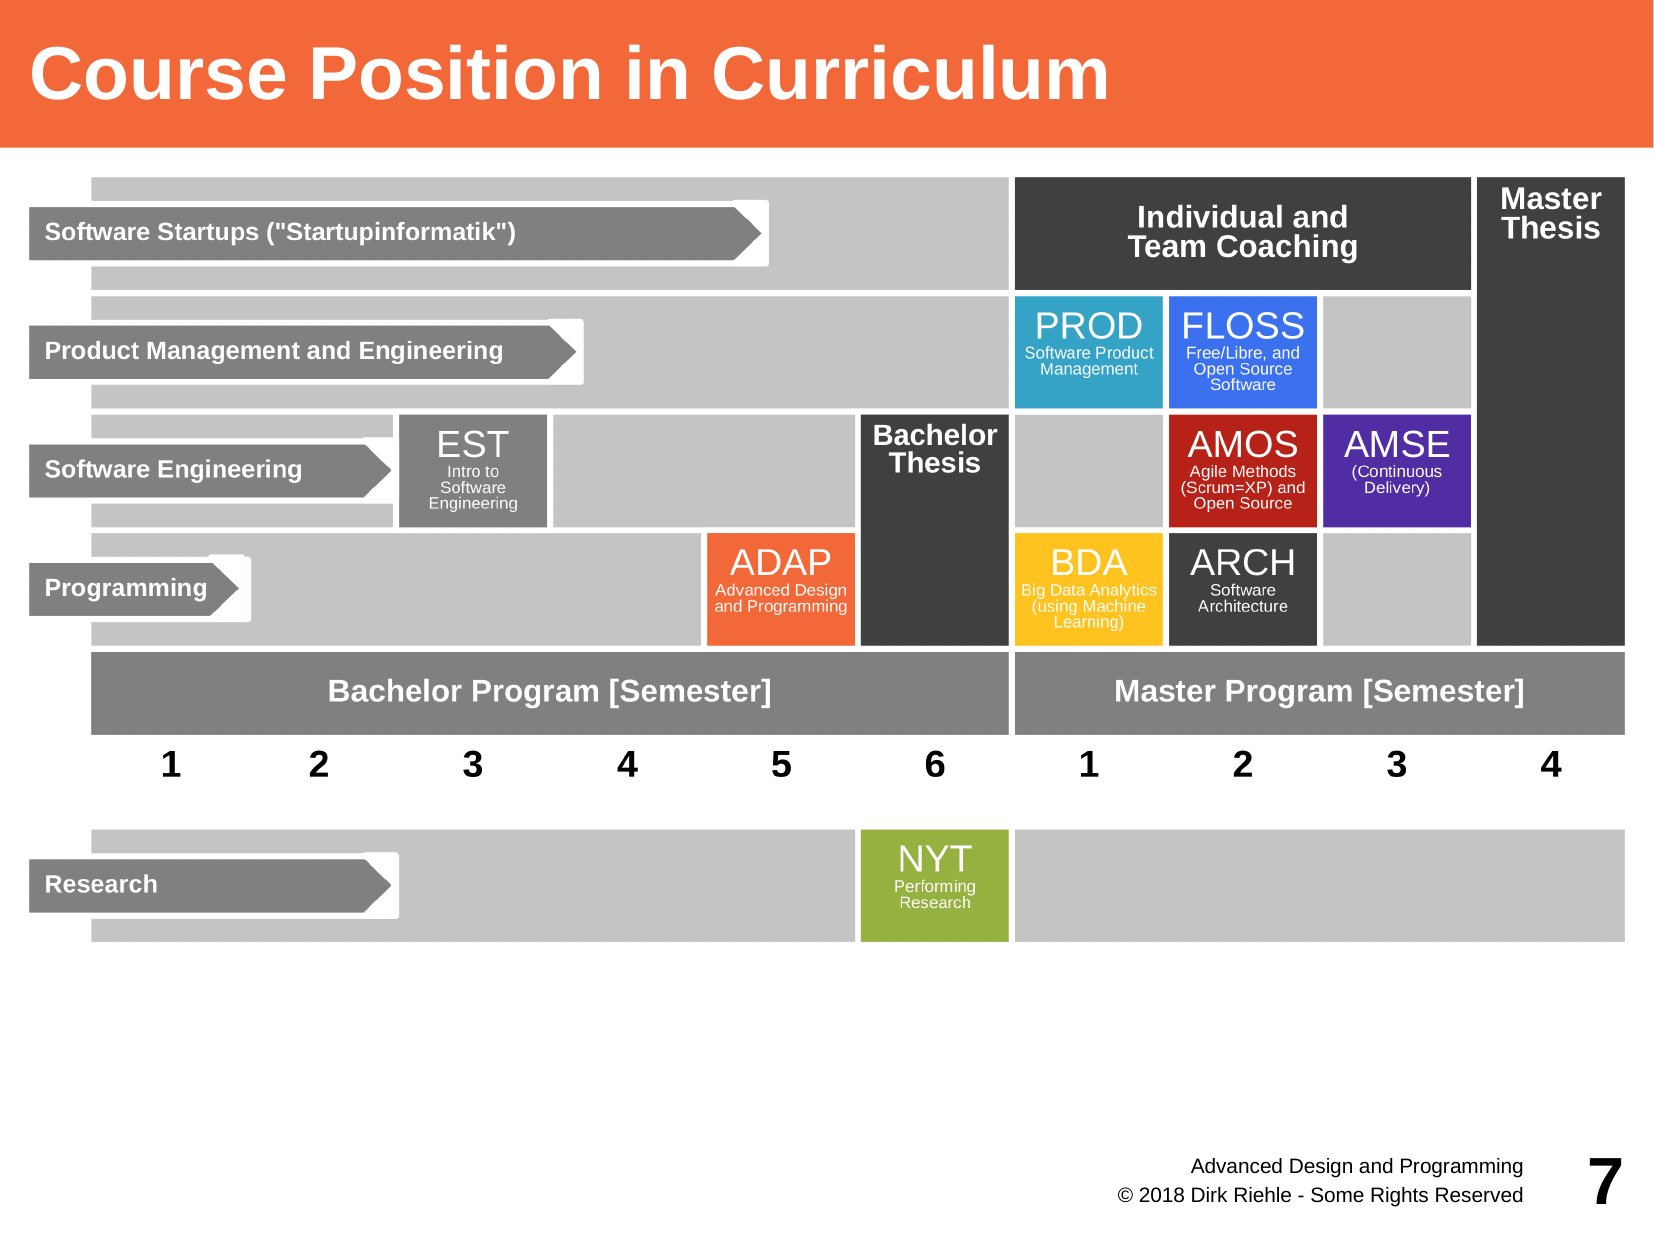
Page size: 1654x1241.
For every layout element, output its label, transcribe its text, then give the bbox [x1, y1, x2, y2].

picture [29, 177, 1625, 942]
title Course Position in Curriculum [0, 0, 1654, 148]
